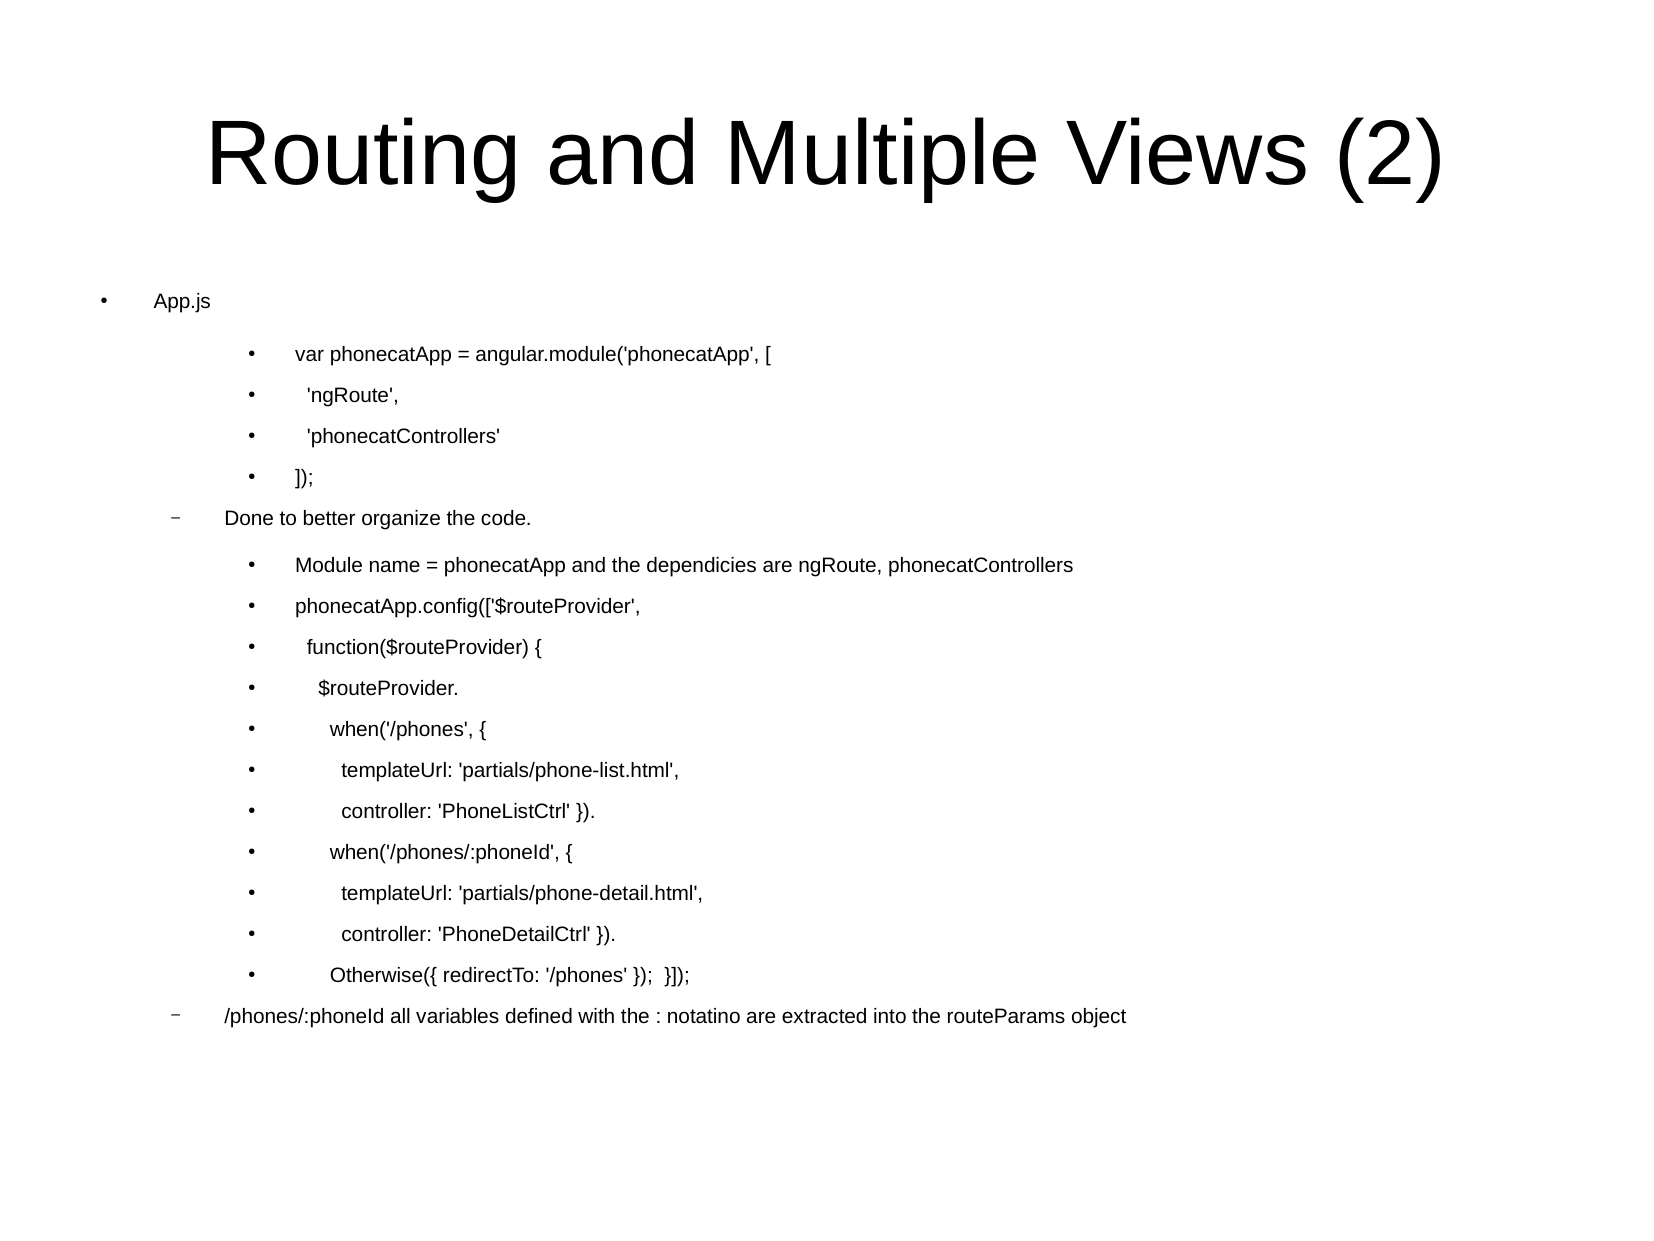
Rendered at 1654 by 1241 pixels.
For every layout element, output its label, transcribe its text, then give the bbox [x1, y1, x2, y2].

list App.js var phonecatApp = angular.module('phonecatApp', [ 'ngRoute', 'phonecatControllers' ]); Done to better organize the code. Module name = phonecatApp and the dependicies are ngRoute, phonecatControllers phonecatApp.config(['$routeProvider', function($routeProvider) { $routeProvider. when('/phones', { templateUrl: 'partials/phone-list.html', controller: 'PhoneListCtrl' }). when('/phones/:phoneId', { templateUrl: 'partials/phone-detail.html', controller: 'PhoneDetailCtrl' }). Otherwise({ redirectTo: '/phones' }); }]); /phones/:phoneId all variables defined with the : notatino are extracted into the routeParams object [82, 290, 1571, 1216]
title Routing and Multiple Views (2) [82, 49, 1571, 257]
